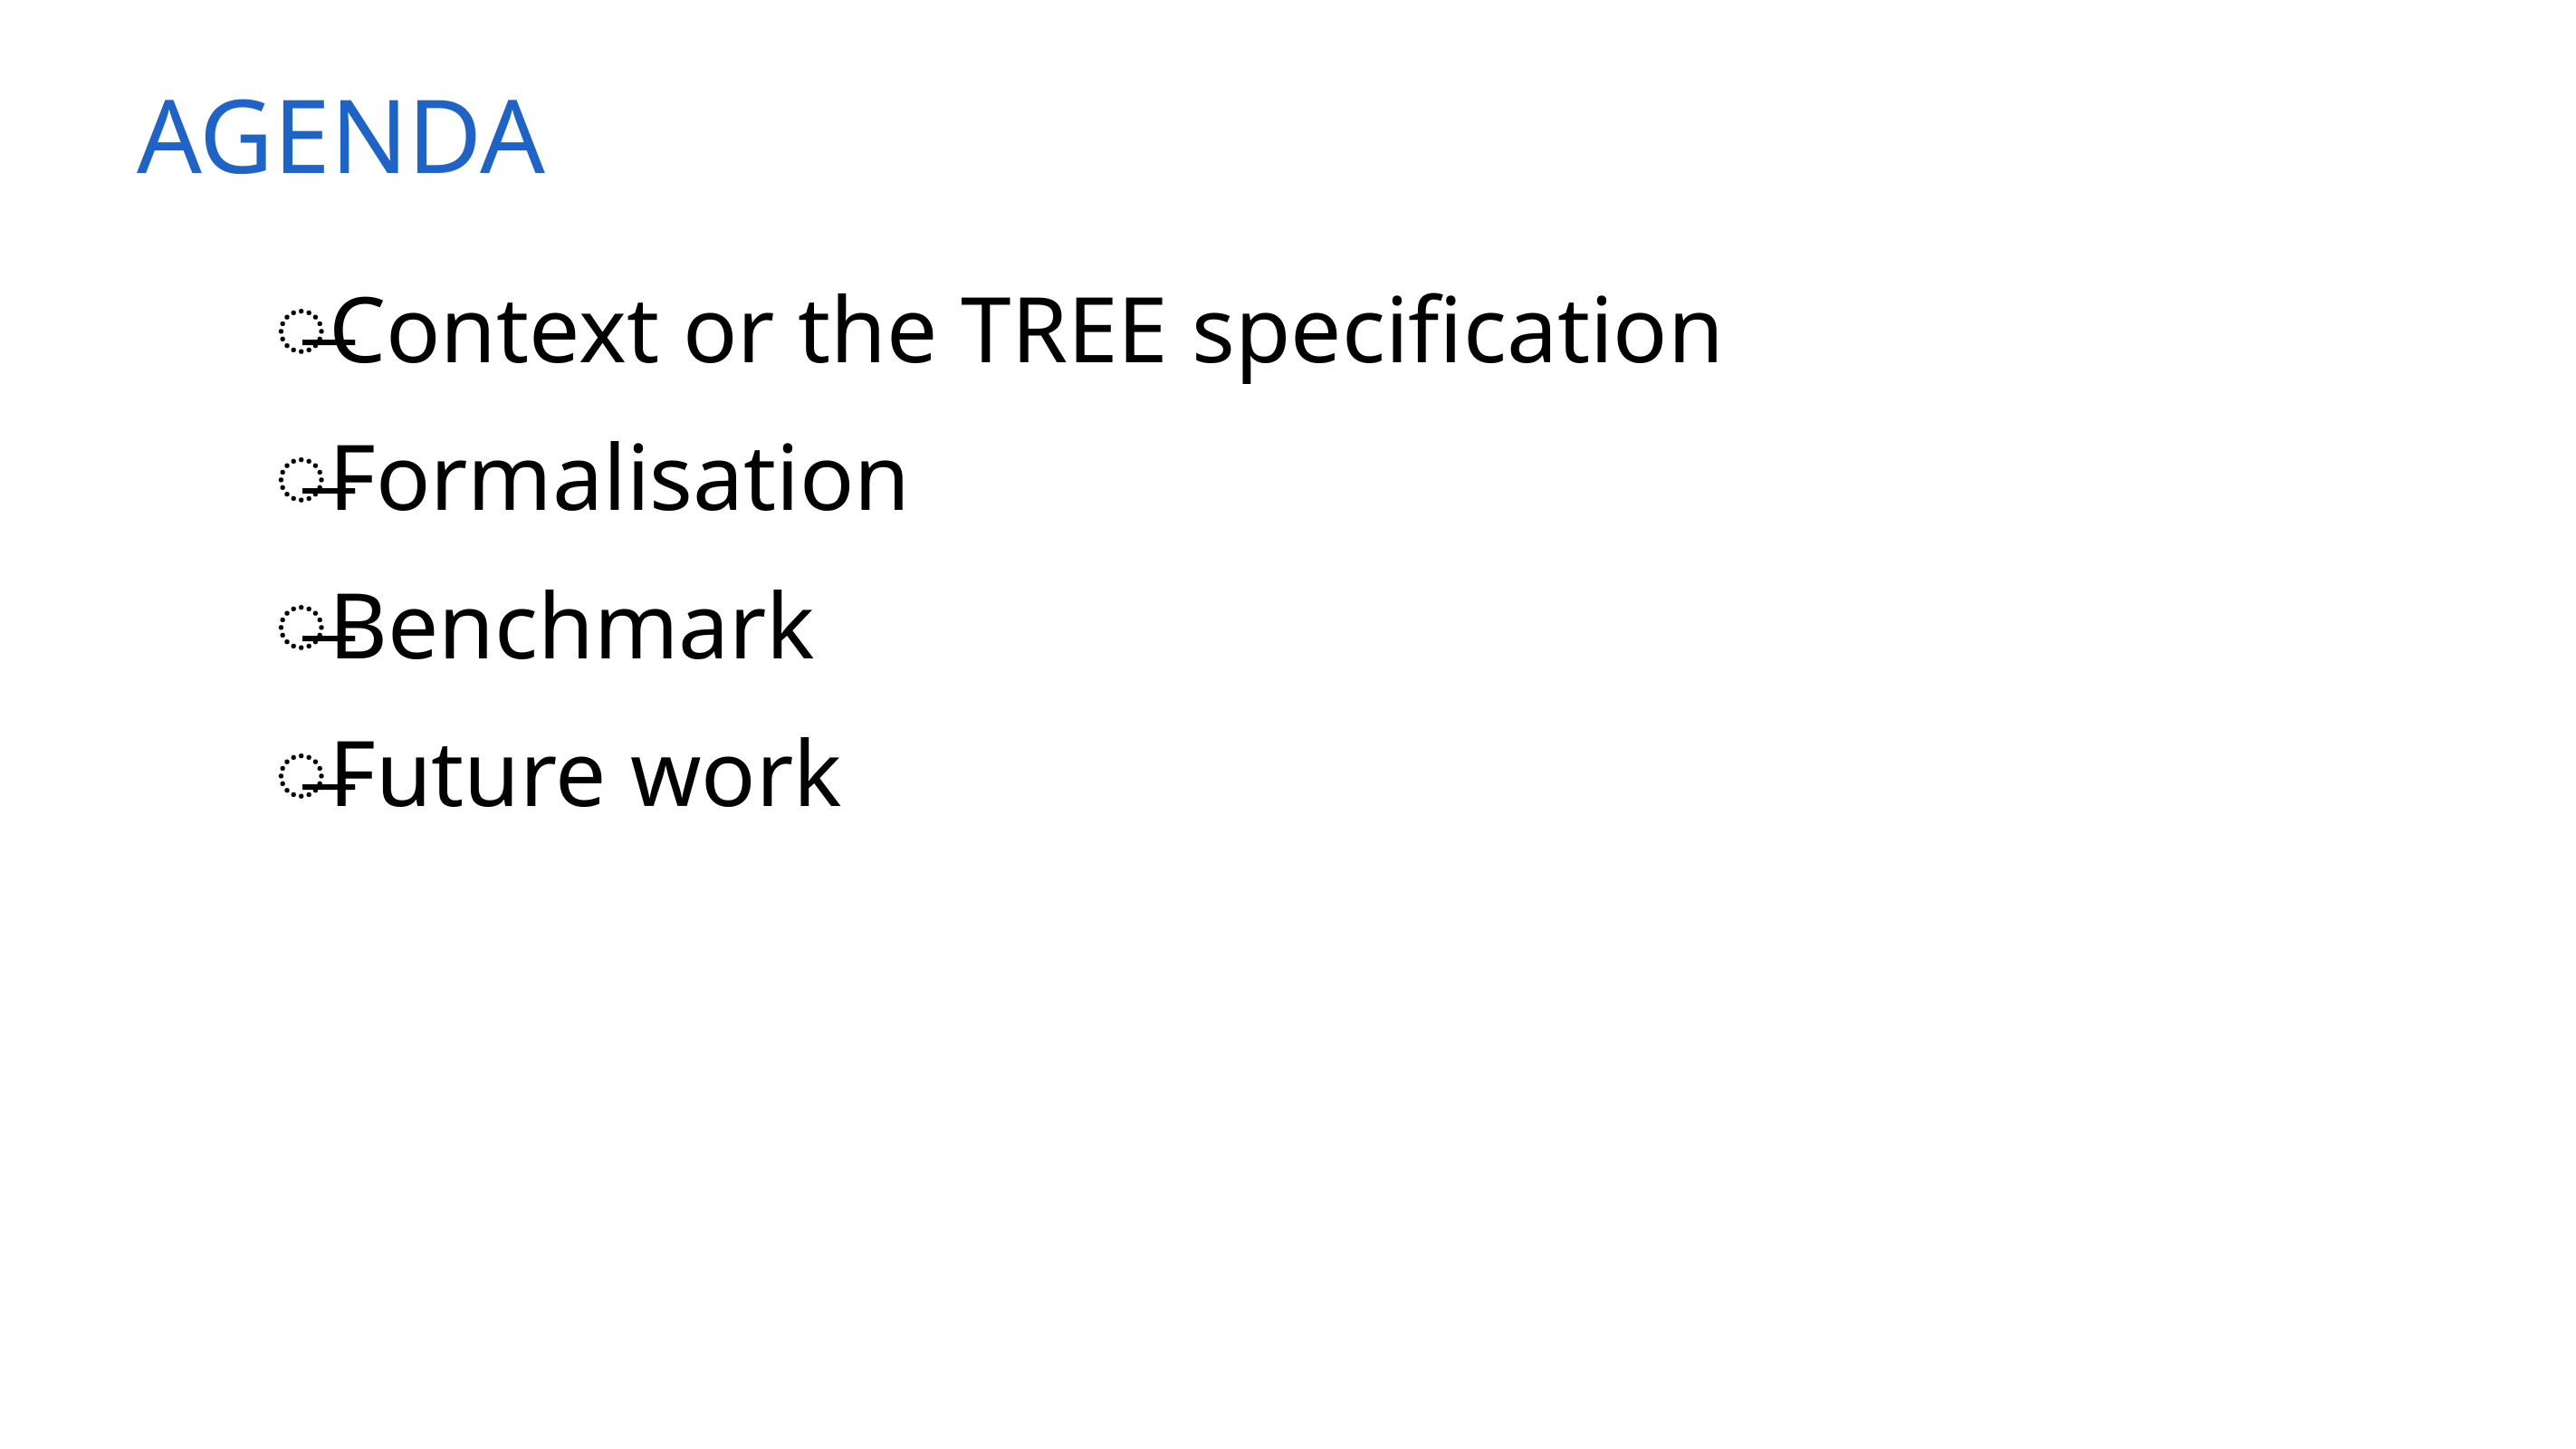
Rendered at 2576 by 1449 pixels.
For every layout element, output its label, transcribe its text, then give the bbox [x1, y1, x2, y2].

title AGENDA [123, 76, 2456, 206]
list Context or the TREE specification Formalisation Benchmark Future work [124, 234, 2456, 1229]
